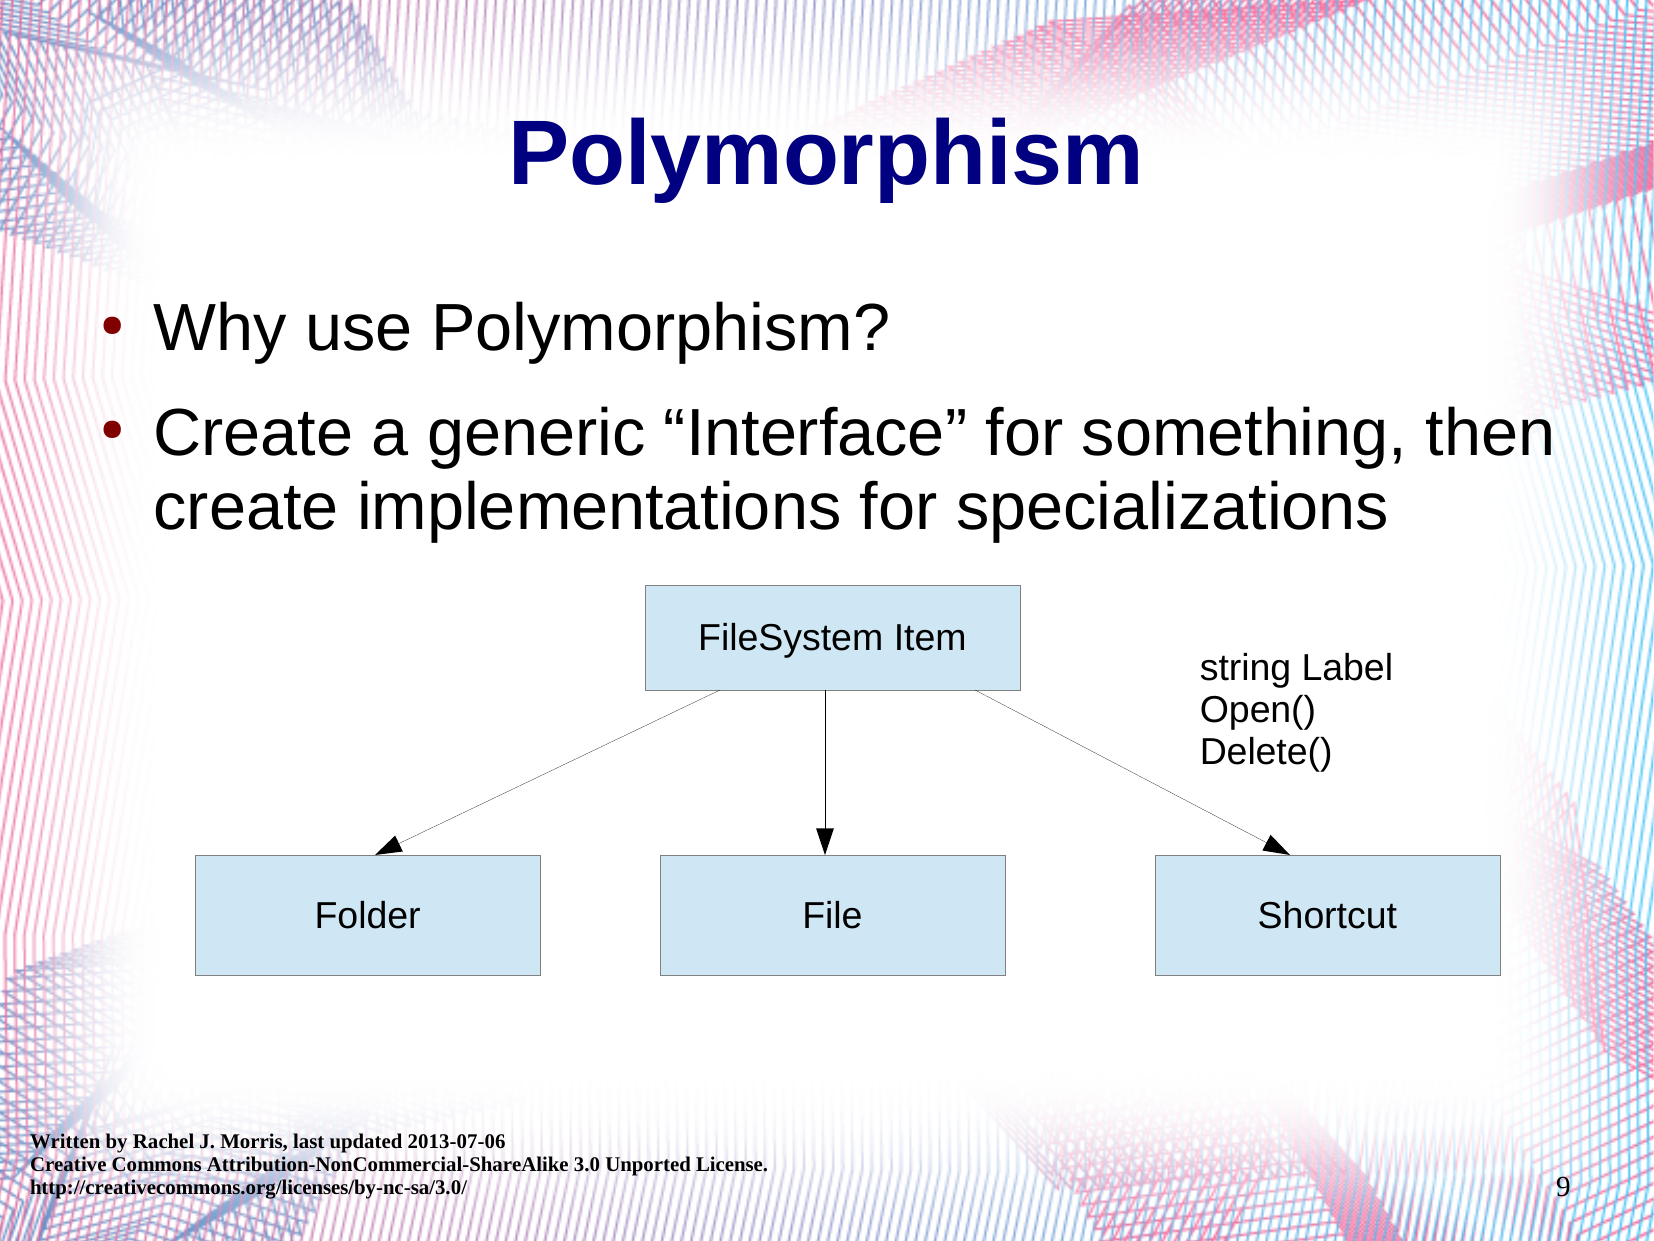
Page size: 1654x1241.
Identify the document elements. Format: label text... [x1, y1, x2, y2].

list Why use Polymorphism? Create a generic “Interface” for something, then create implementations for specializations [82, 290, 1571, 556]
picture [0, 0, 1654, 1241]
text_box FileSystem Item [645, 585, 1021, 691]
text_box File [660, 855, 1006, 976]
text_box Shortcut [1155, 855, 1501, 976]
text_box Folder [195, 855, 541, 976]
title Polymorphism [82, 49, 1571, 257]
text_box string Label Open() Delete() [1185, 639, 1576, 781]
